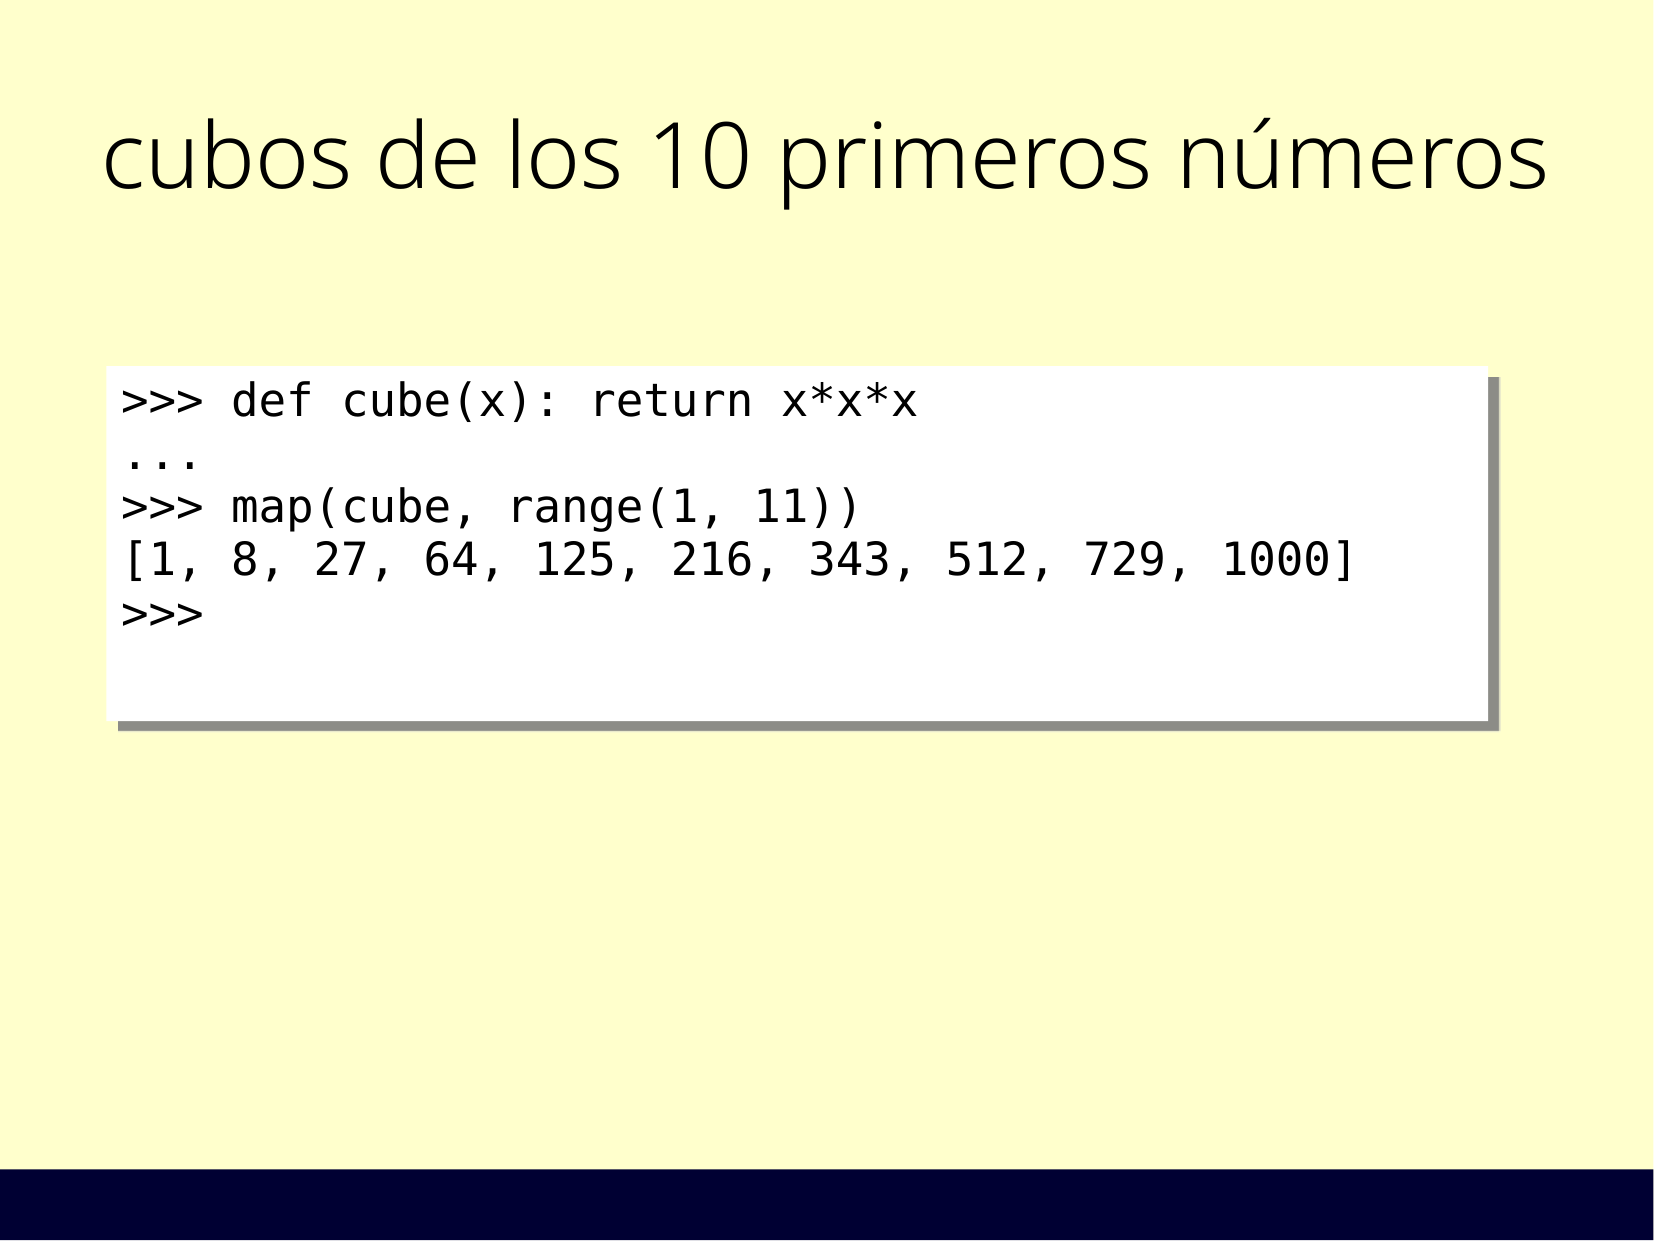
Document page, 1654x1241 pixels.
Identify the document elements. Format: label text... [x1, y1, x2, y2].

text_box >>> def cube(x): return x*x*x ... >>> map(cube, range(1, 11)) [1, 8, 27, 64, 125, 216, 343, 512, 729, 1000] >>> [106, 366, 1489, 722]
title cubos de los 10 primeros números [82, 49, 1571, 257]
